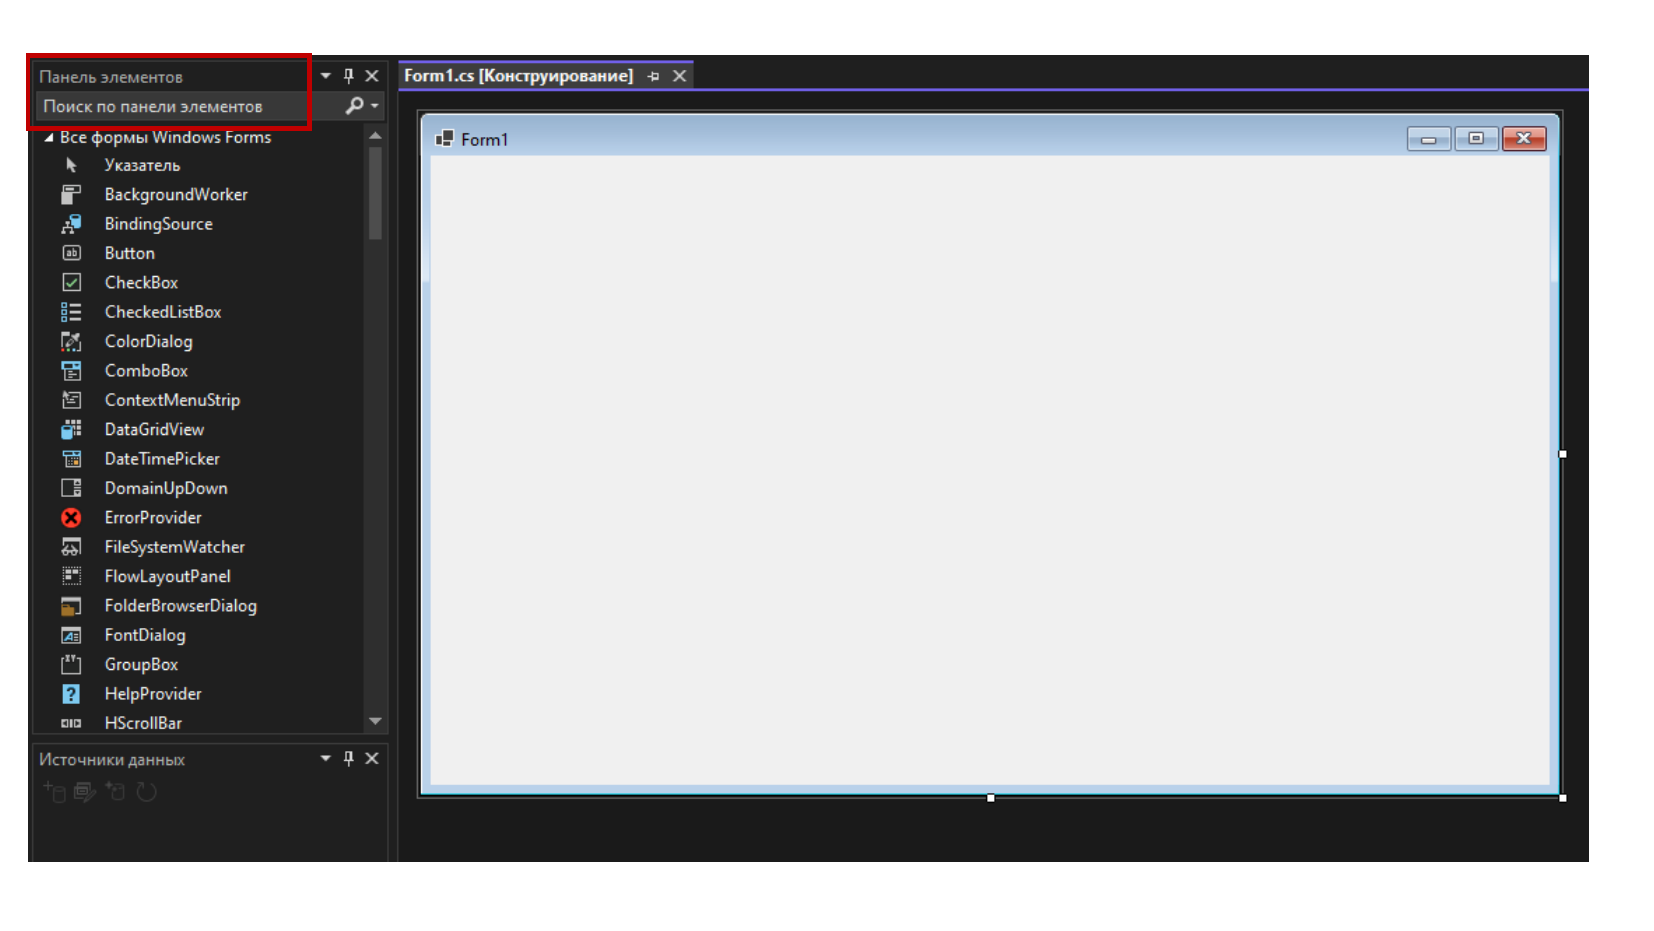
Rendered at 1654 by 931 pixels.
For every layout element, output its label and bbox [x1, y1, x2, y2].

picture [28, 55, 1589, 862]
picture [30, 58, 307, 126]
